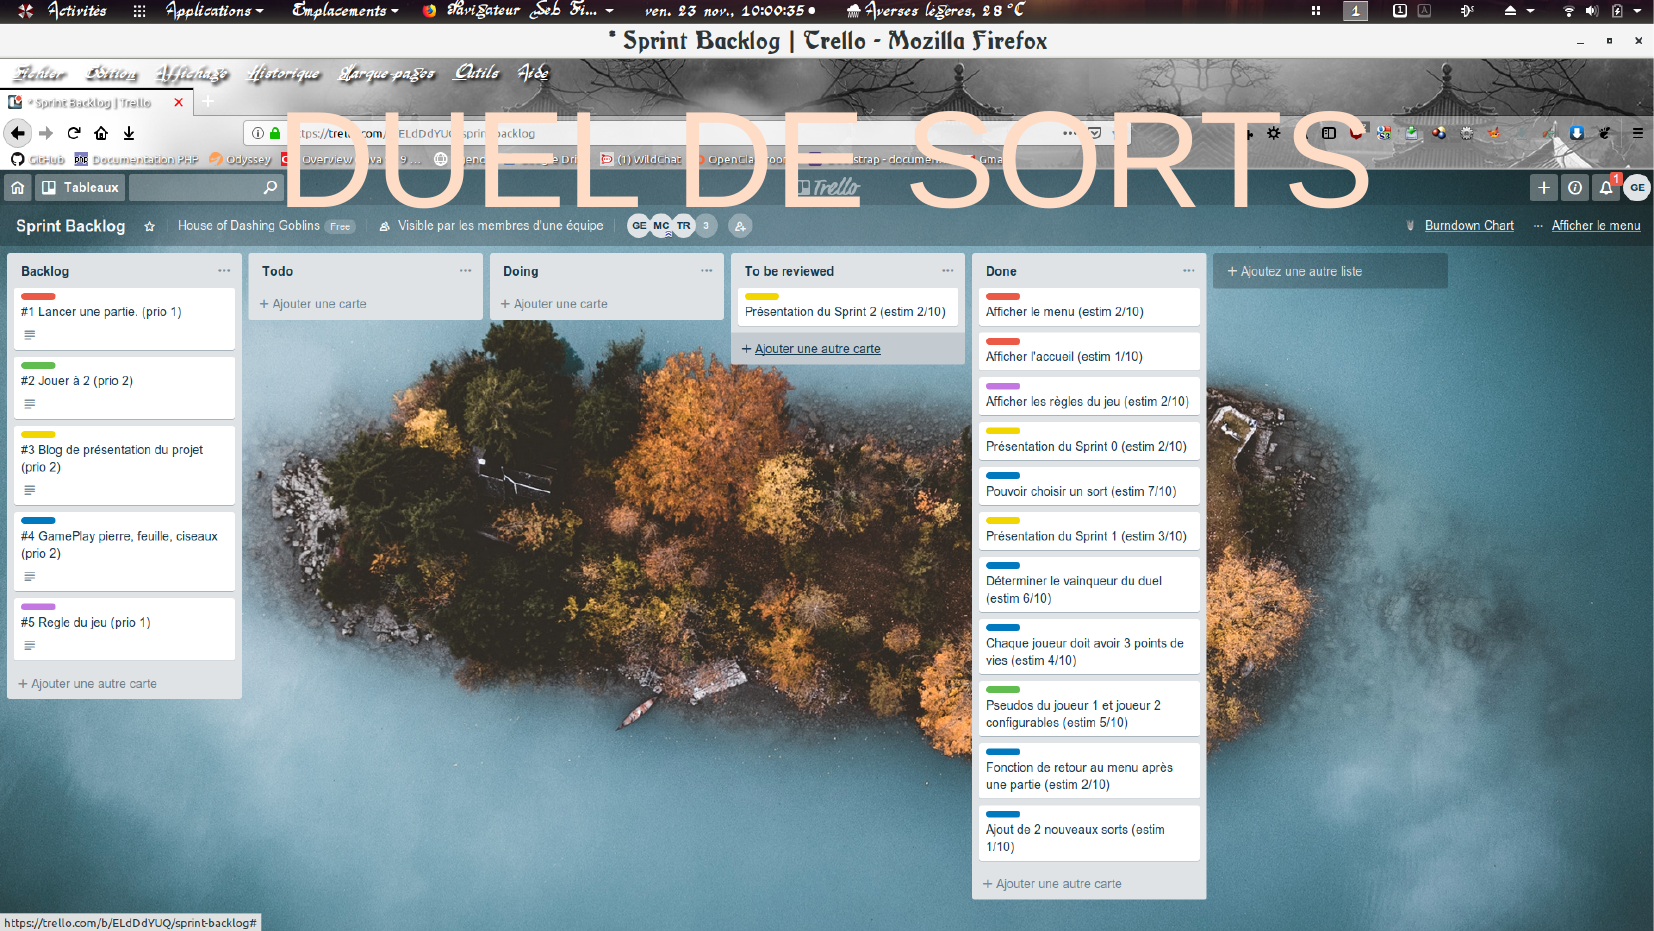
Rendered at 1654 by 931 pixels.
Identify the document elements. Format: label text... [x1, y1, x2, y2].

picture [0, 0, 1654, 931]
title DUEL DE SORTS [82, 73, 1571, 247]
